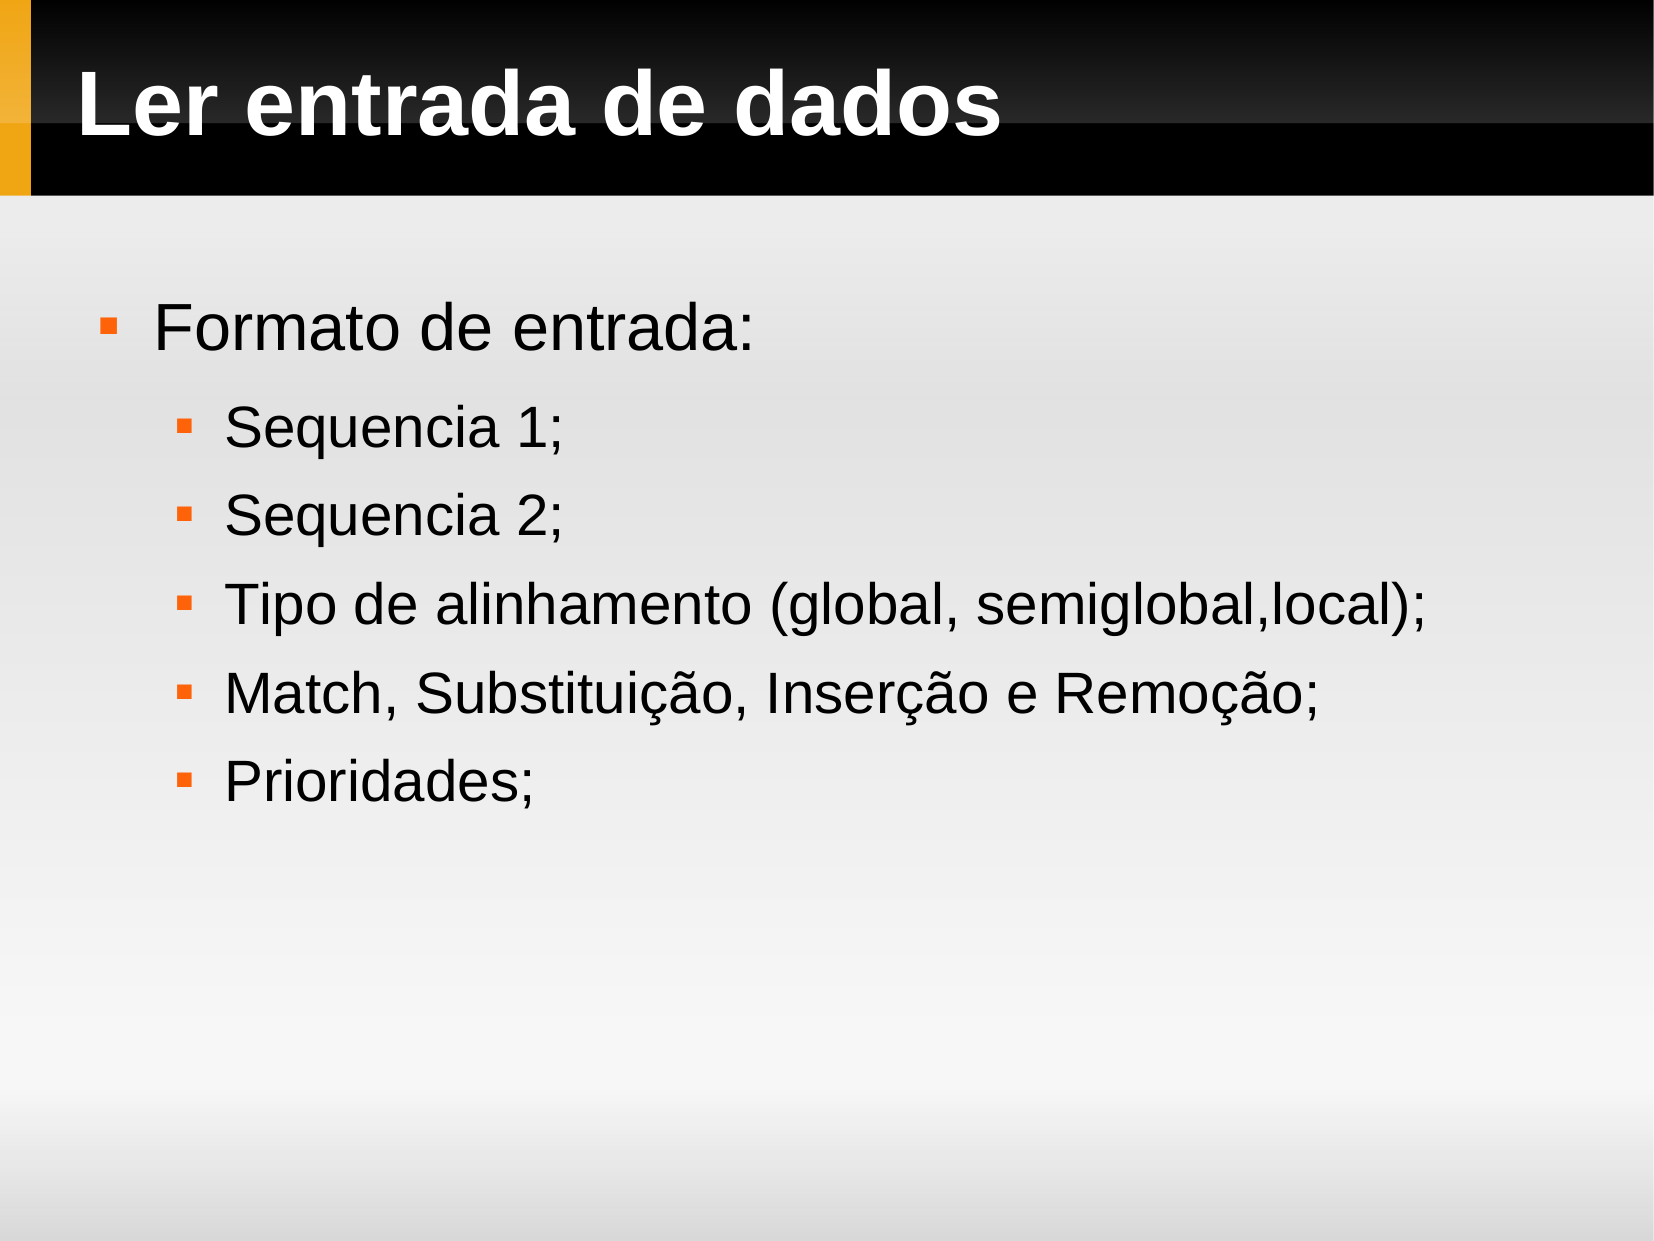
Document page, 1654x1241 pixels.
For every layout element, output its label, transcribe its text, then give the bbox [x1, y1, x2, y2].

title Ler entrada de dados [76, 7, 1565, 200]
picture [0, 0, 1654, 1241]
list Formato de entrada: Sequencia 1; Sequencia 2; Tipo de alinhamento (global, semiglobal,local); Match, Substituição, Inserção e Remoção; Prioridades; [82, 290, 1571, 1094]
